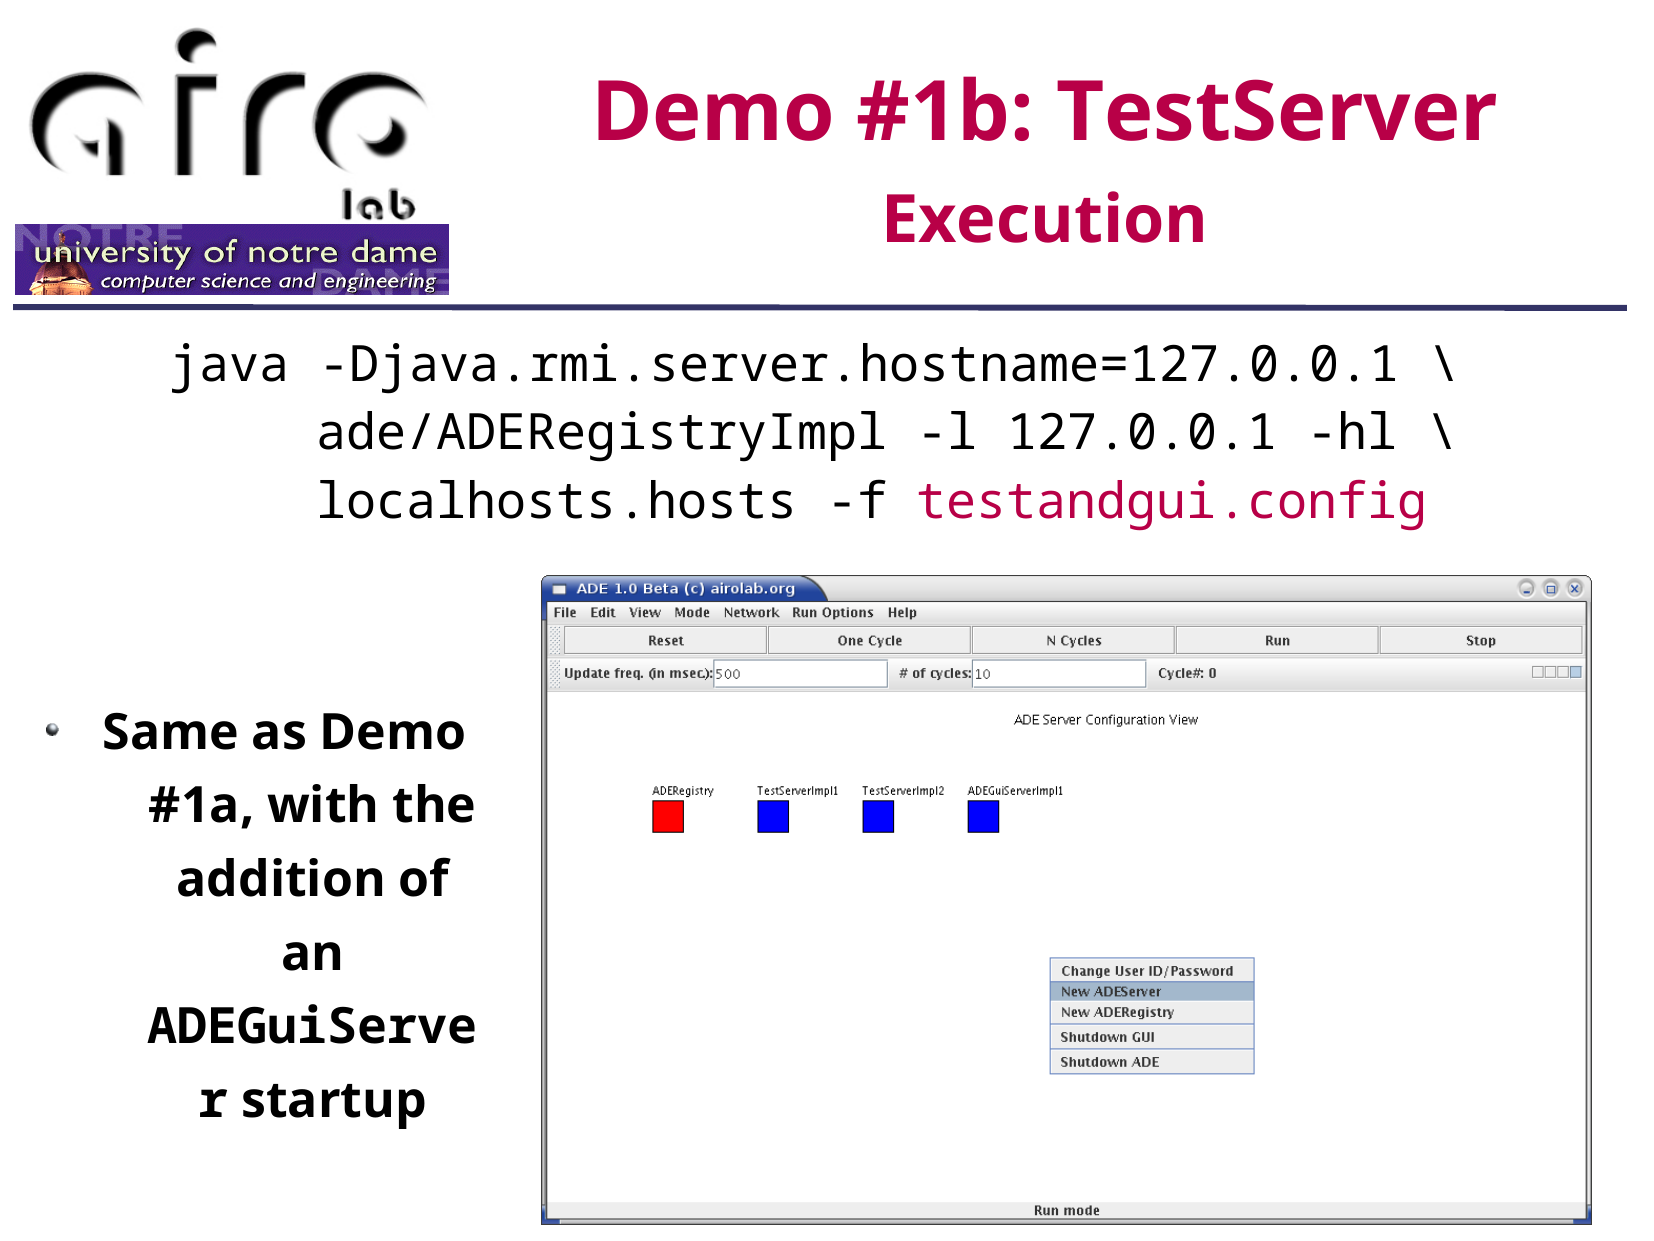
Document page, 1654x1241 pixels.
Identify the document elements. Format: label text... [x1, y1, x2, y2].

picture [541, 575, 1592, 1225]
text_box java -Djava.rmi.server.hostname=127.0.0.1 \ ade/ADERegistryImpl -l 127.0.0.1 -hl \ localhosts.hosts -f testandgui.config [169, 328, 1469, 499]
picture [9, 8, 456, 295]
list Same as Demo #1a, with the addition of an ADEGuiServer startup [33, 690, 480, 1167]
title Demo #1b: TestServer Execution [461, 23, 1629, 282]
